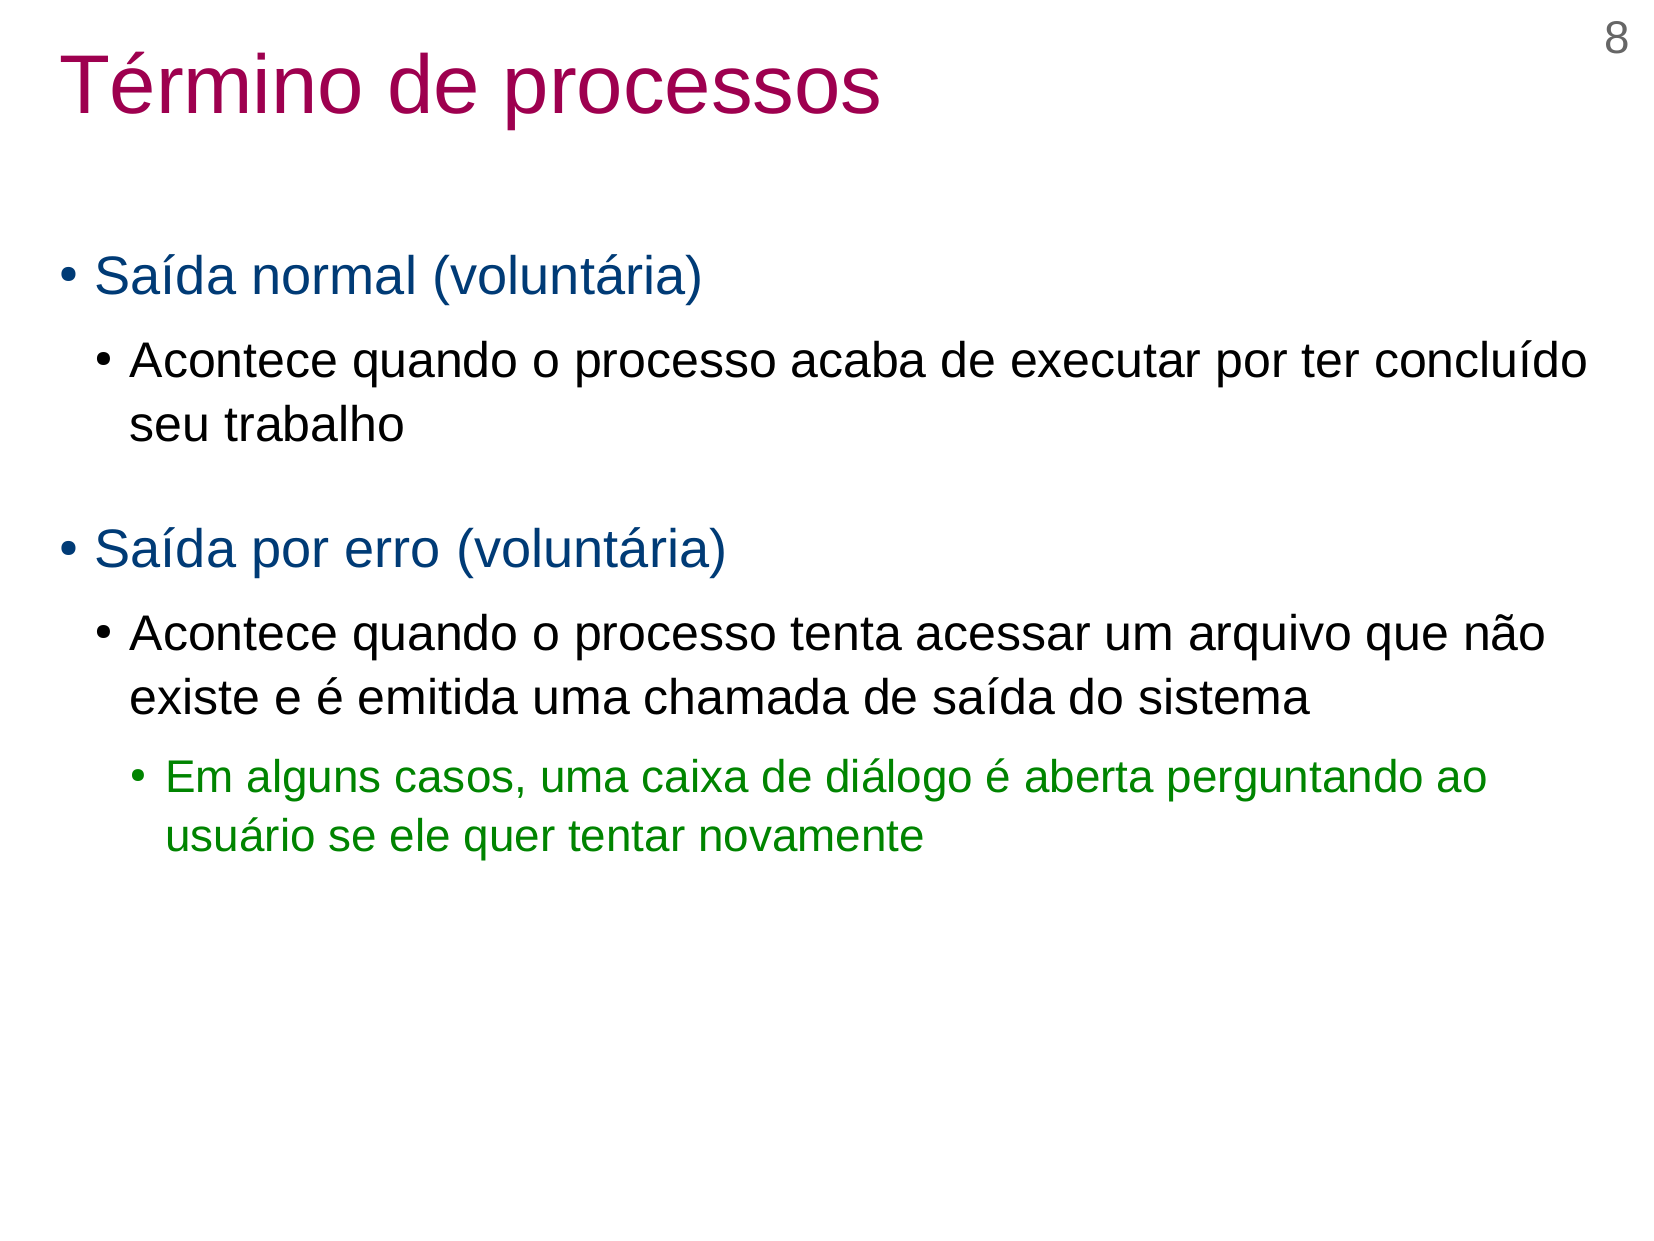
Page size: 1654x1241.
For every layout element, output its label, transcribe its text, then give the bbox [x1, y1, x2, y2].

list Saída normal (voluntária) Acontece quando o processo acaba de executar por ter concluído seu trabalho Saída por erro (voluntária) Acontece quando o processo tenta acessar um arquivo que não existe e é emitida uma chamada de saída do sistema Em alguns casos, uma caixa de diálogo é aberta perguntando ao usuário se ele quer tentar novamente [59, 236, 1595, 1211]
title Término de processos [59, 29, 1595, 148]
